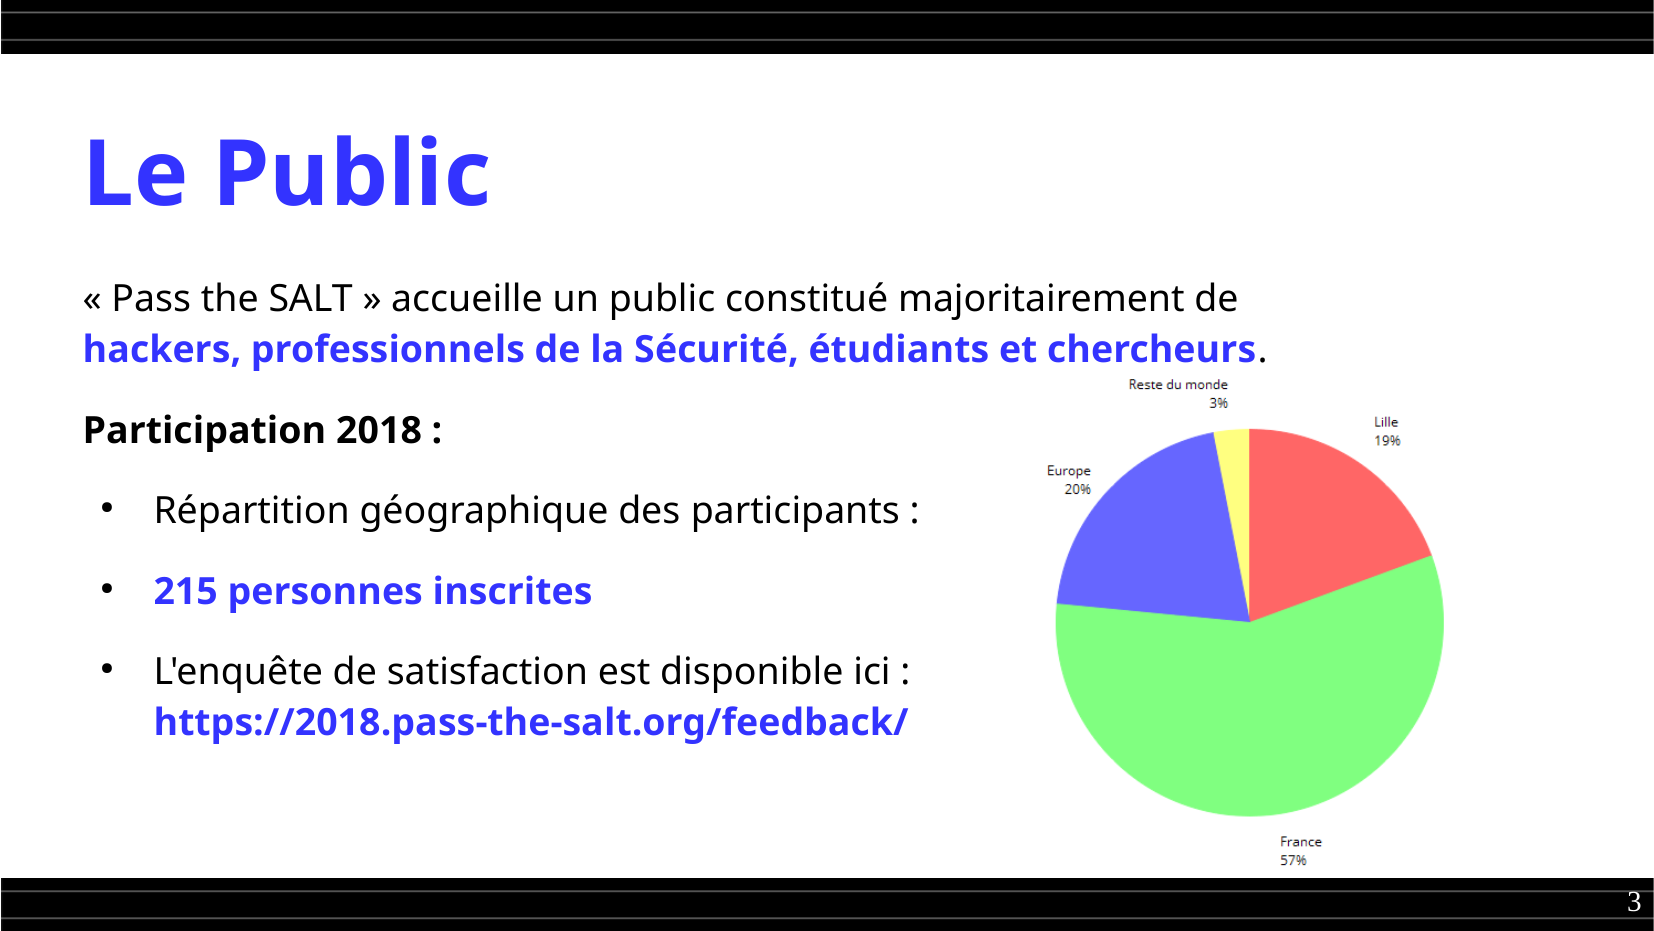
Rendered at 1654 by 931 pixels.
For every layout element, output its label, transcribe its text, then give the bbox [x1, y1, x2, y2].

picture [1027, 377, 1466, 875]
list « Pass the SALT » accueille un public constitué majoritairement de hackers, professionnels de la Sécurité, étudiants et chercheurs. Participation 2018 : Répartition géographique des participants : 215 personnes inscrites L'enquête de satisfaction est disponible ici : https://2018.pass-the-salt.org/feedback/ [82, 271, 1571, 851]
title Le Public [82, 92, 1571, 249]
picture [1, 0, 1654, 54]
picture [1, 878, 1654, 931]
